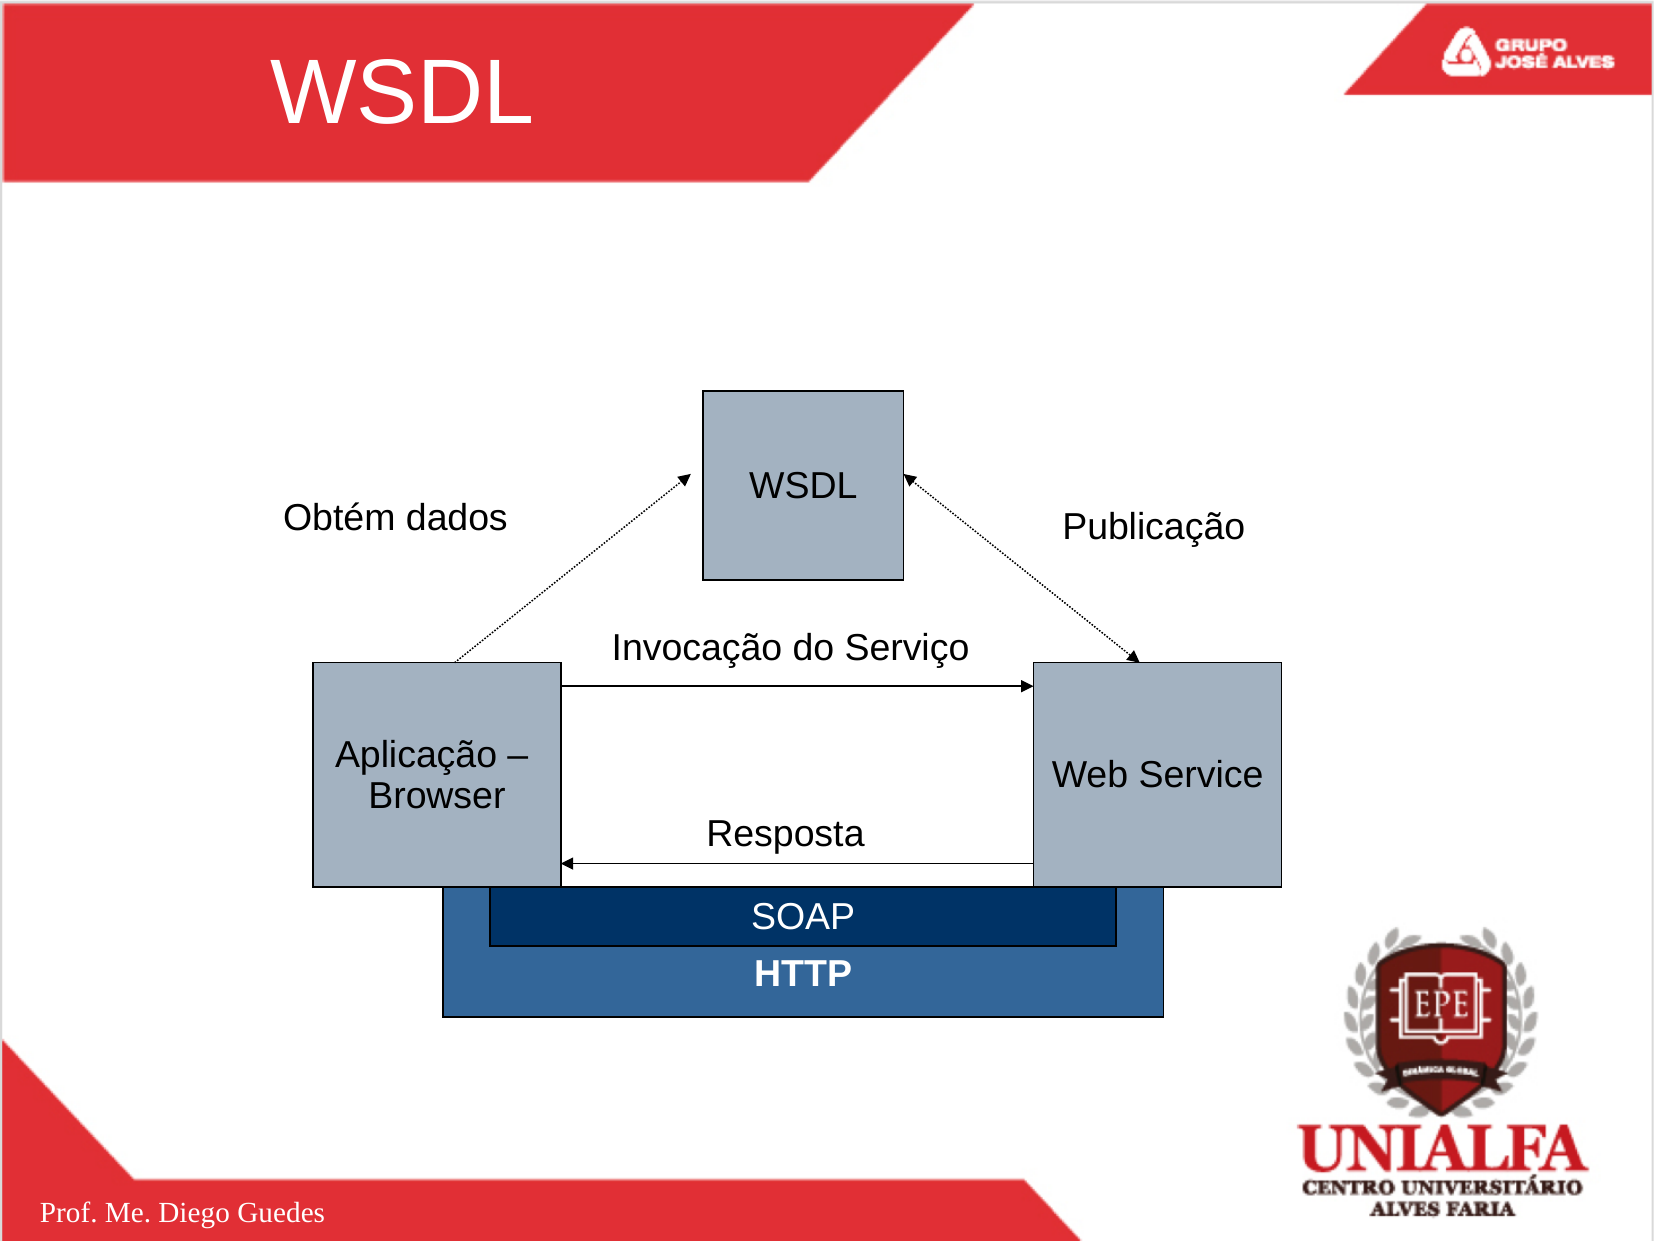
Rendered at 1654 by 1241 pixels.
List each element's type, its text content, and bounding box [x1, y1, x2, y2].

text_box Invocação do Serviço [596, 618, 985, 677]
text_box Web Service [1033, 662, 1282, 888]
picture [0, 0, 1654, 1241]
title WSDL [6, 11, 799, 174]
text_box Aplicação – Browser [312, 662, 561, 888]
text_box SOAP [490, 887, 1117, 947]
text_box Resposta [691, 804, 880, 862]
text_box Obtém dados [268, 488, 523, 547]
text_box HTTP [442, 887, 1164, 1018]
text_box WSDL [702, 391, 904, 581]
text_box Publicação [1047, 497, 1261, 555]
